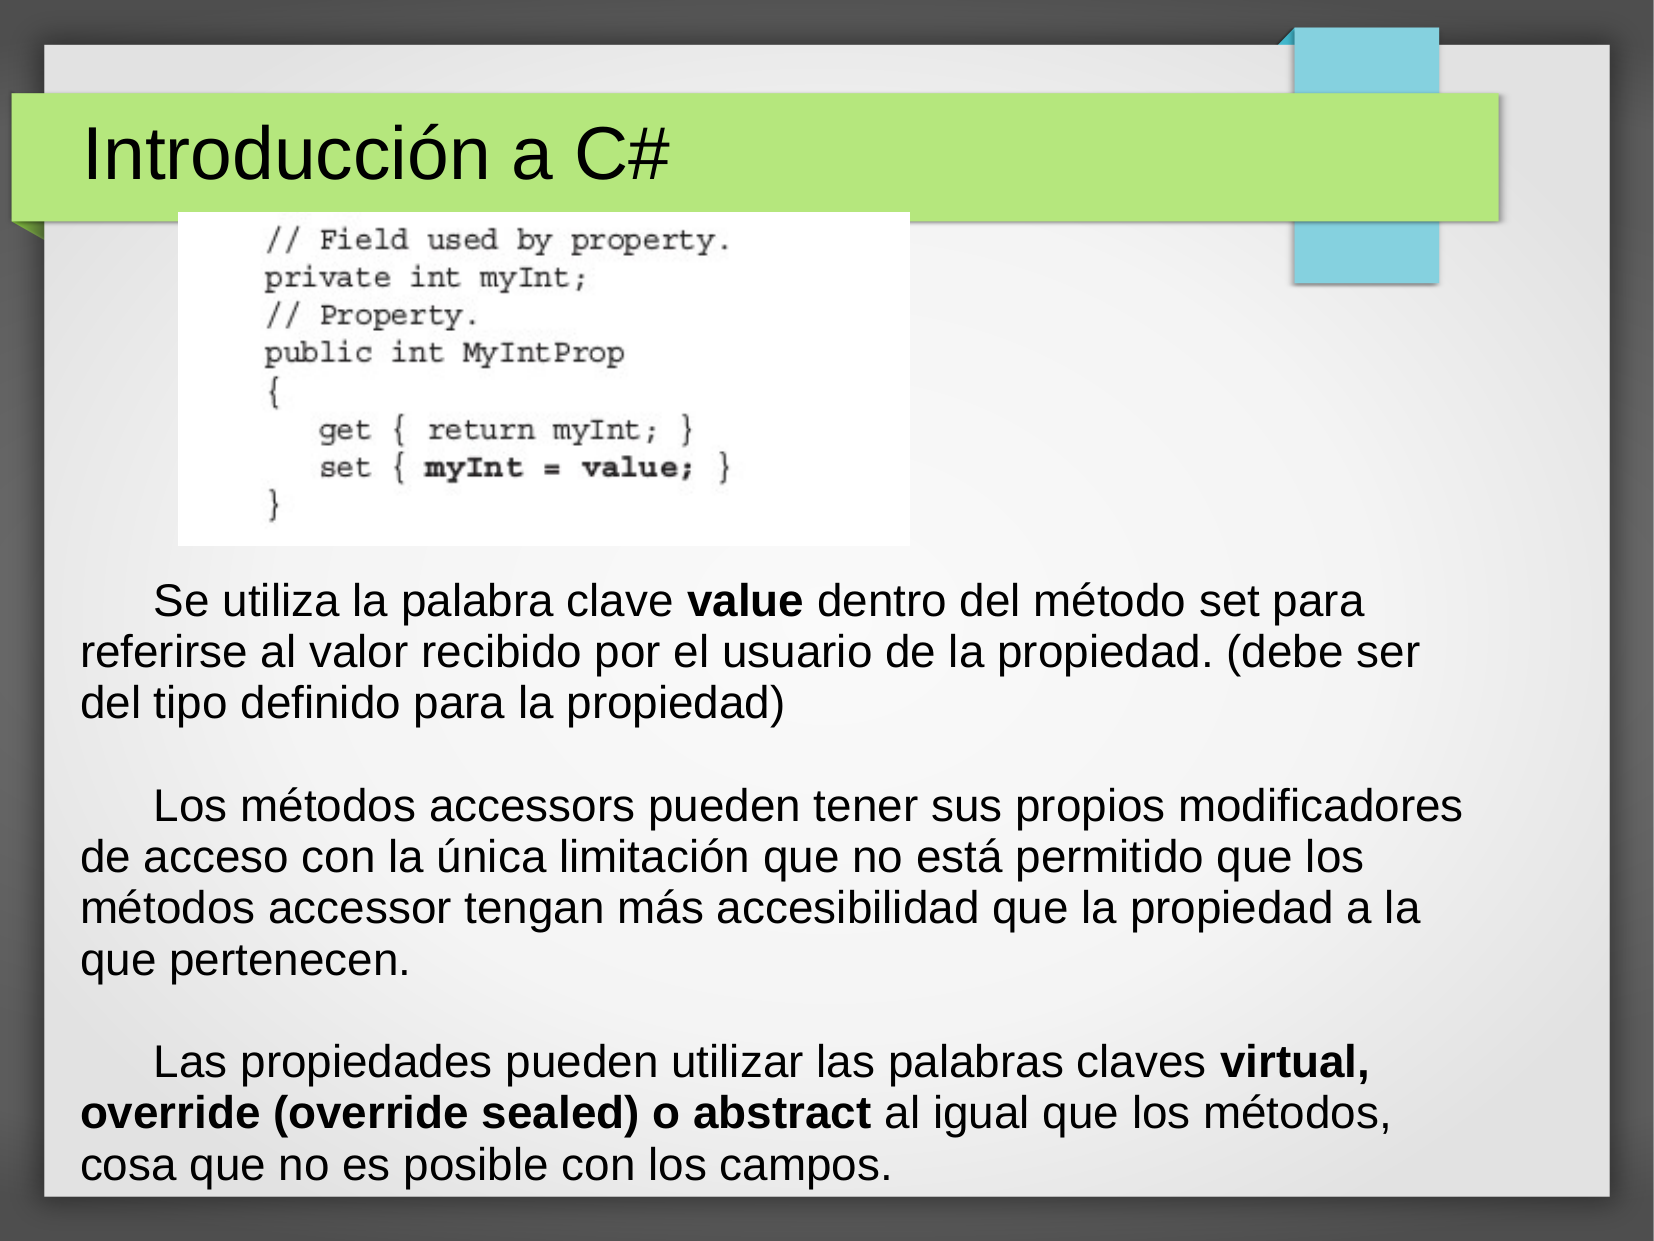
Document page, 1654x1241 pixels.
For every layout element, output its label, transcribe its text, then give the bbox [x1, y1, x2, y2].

title Introducción a C# [82, 94, 1264, 213]
title Se utiliza la palabra clave value dentro del método set para referirse al valor recibido por el usuario de la propiedad. (debe ser del tipo definido para la propiedad) Los métodos accessors pueden tener sus propios modificadores de acceso con la única limitación que no está permitido que los métodos accessor tengan más accesibilidad que la propiedad a la que pertenecen. Las propiedades pueden utilizar las palabras claves virtual, override (override sealed) o abstract al igual que los métodos, cosa que no es posible con los campos. [80, 574, 1489, 1190]
picture [0, 0, 1654, 1241]
